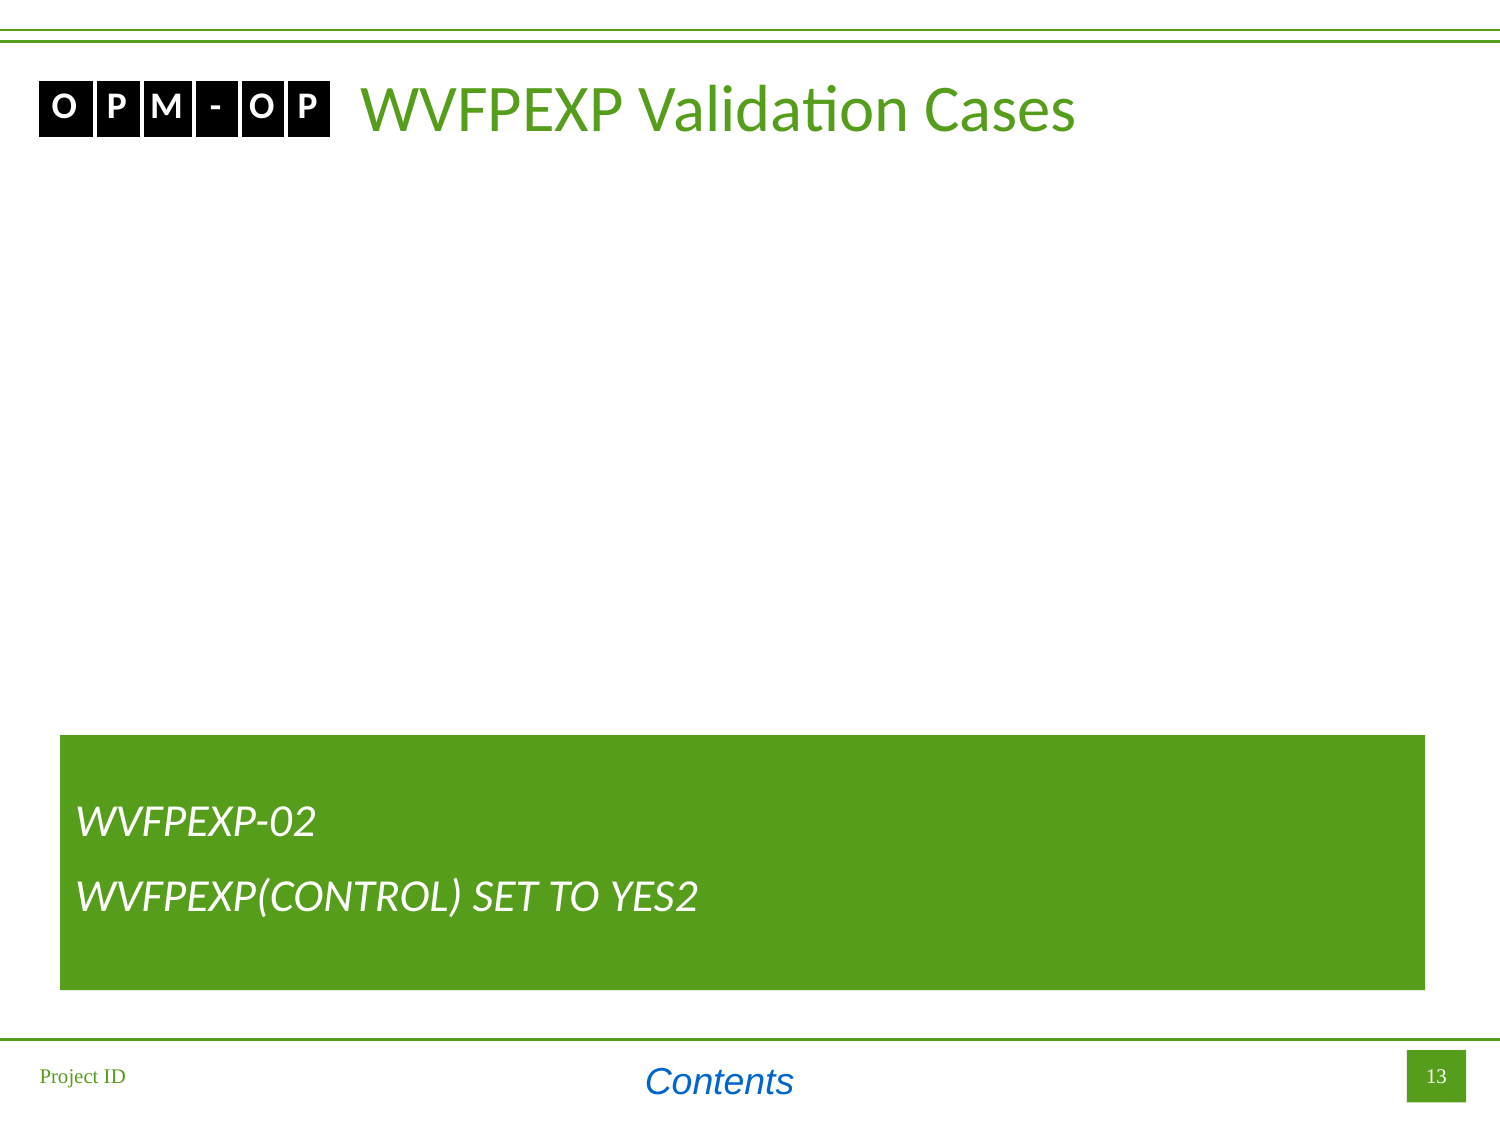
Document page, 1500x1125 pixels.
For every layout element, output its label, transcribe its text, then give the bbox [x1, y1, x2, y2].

list WVFPEXP-02 WVFPEXP(CONTROL) set to YES2 [60, 735, 1426, 991]
title WVFPEXP Validation Cases [360, 77, 1425, 153]
